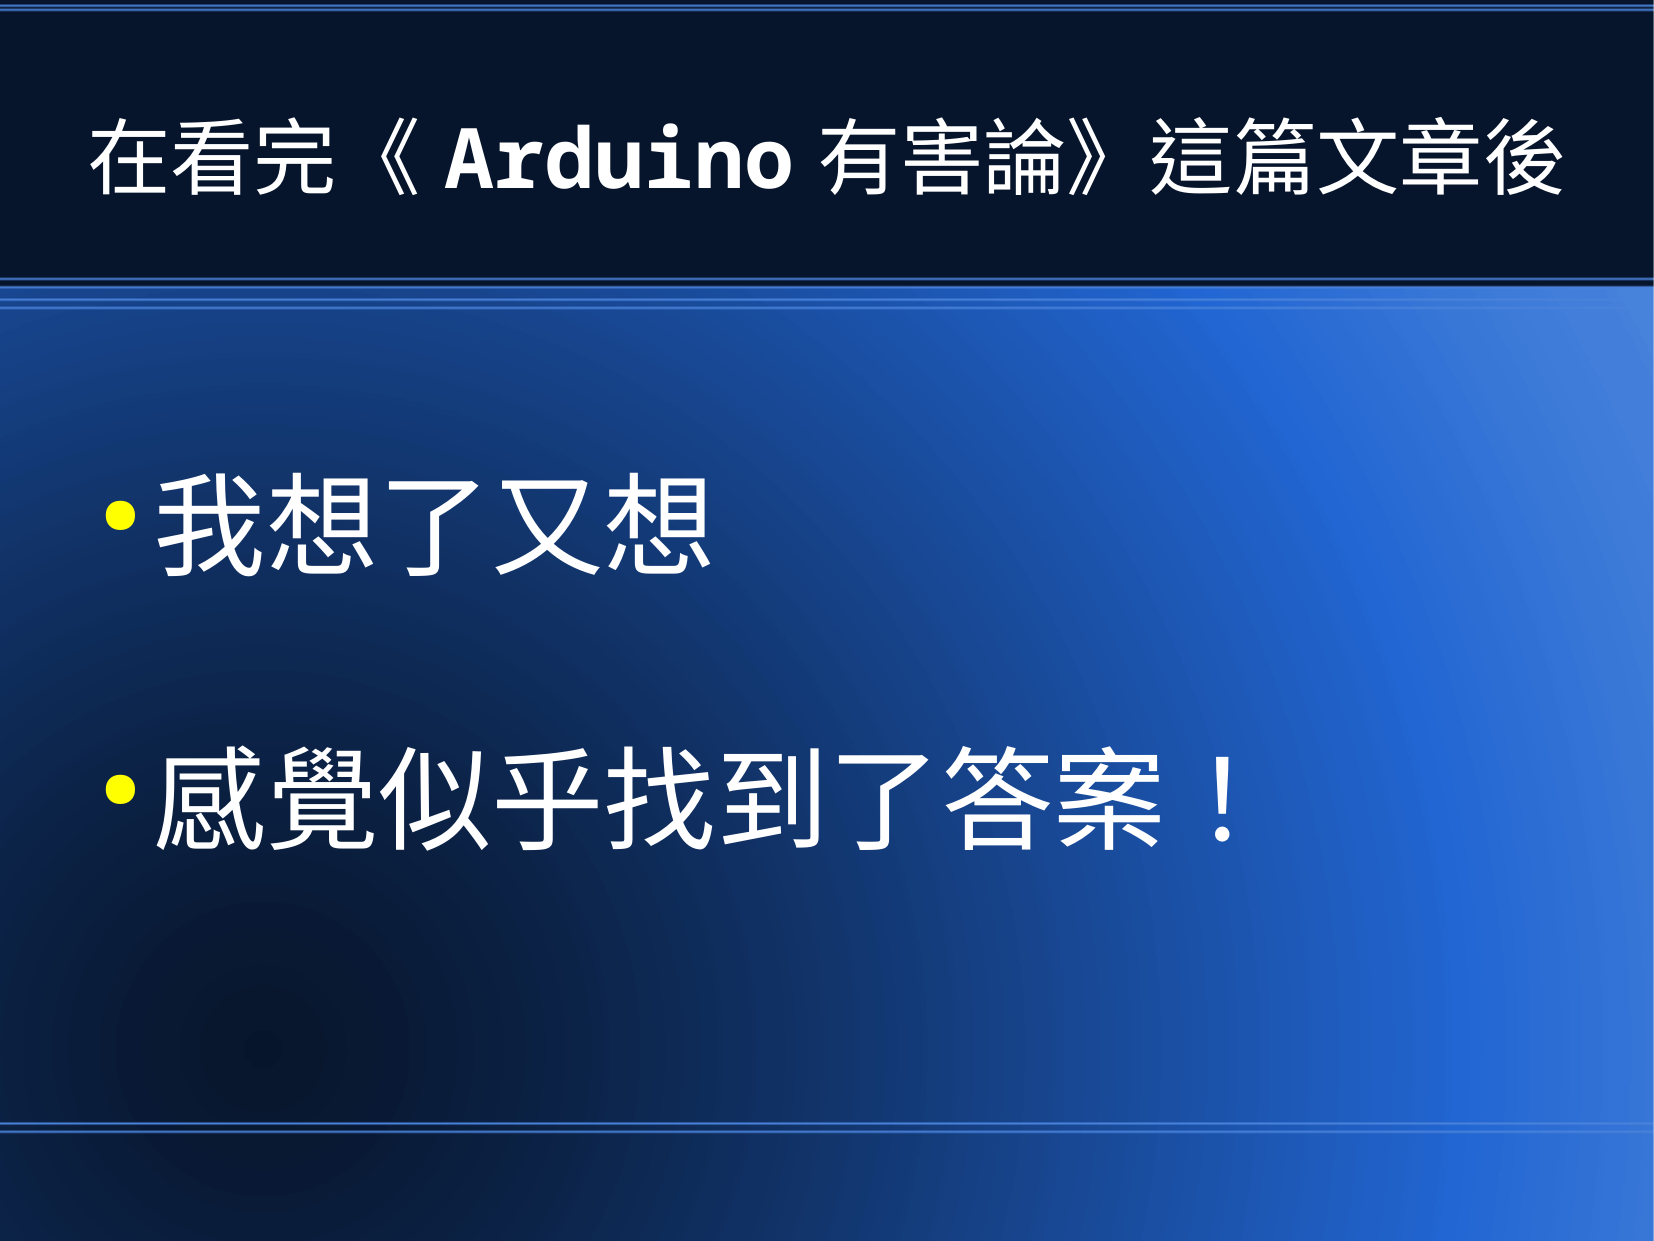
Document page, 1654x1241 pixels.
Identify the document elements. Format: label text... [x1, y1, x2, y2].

title 在看完《Arduino有害論》這篇文章後 [82, 49, 1571, 257]
picture [0, 0, 1654, 1241]
list 我想了又想 感覺似乎找到了答案！ [82, 355, 1571, 1241]
